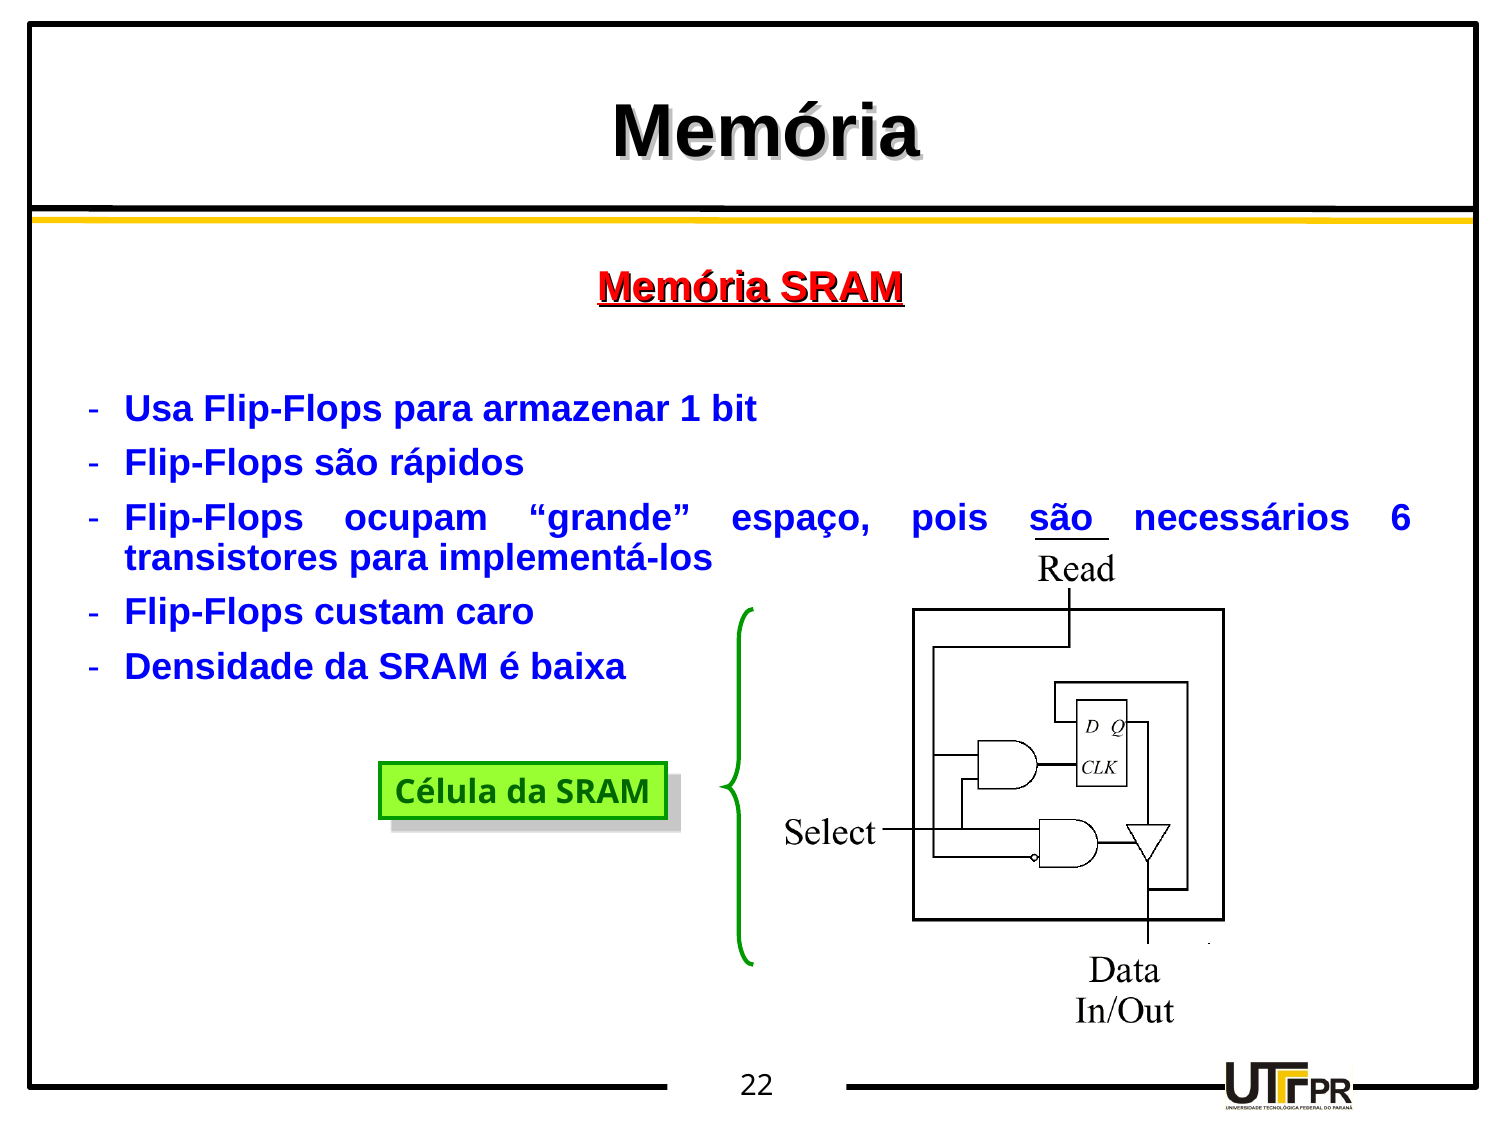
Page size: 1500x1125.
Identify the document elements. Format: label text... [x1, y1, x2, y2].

list Memória SRAM Usa Flip-Flops para armazenar 1 bit Flip-Flops são rápidos Flip-Flops ocupam “grande” espaço, pois são necessários 6 transistores para implementá-los Flip-Flops custam caro Densidade da SRAM é baixa [72, 257, 1428, 1027]
text_box Memória [29, 29, 1477, 207]
text_box Célula da SRAM [379, 762, 666, 819]
picture [1225, 1062, 1353, 1110]
picture [785, 538, 1225, 1023]
